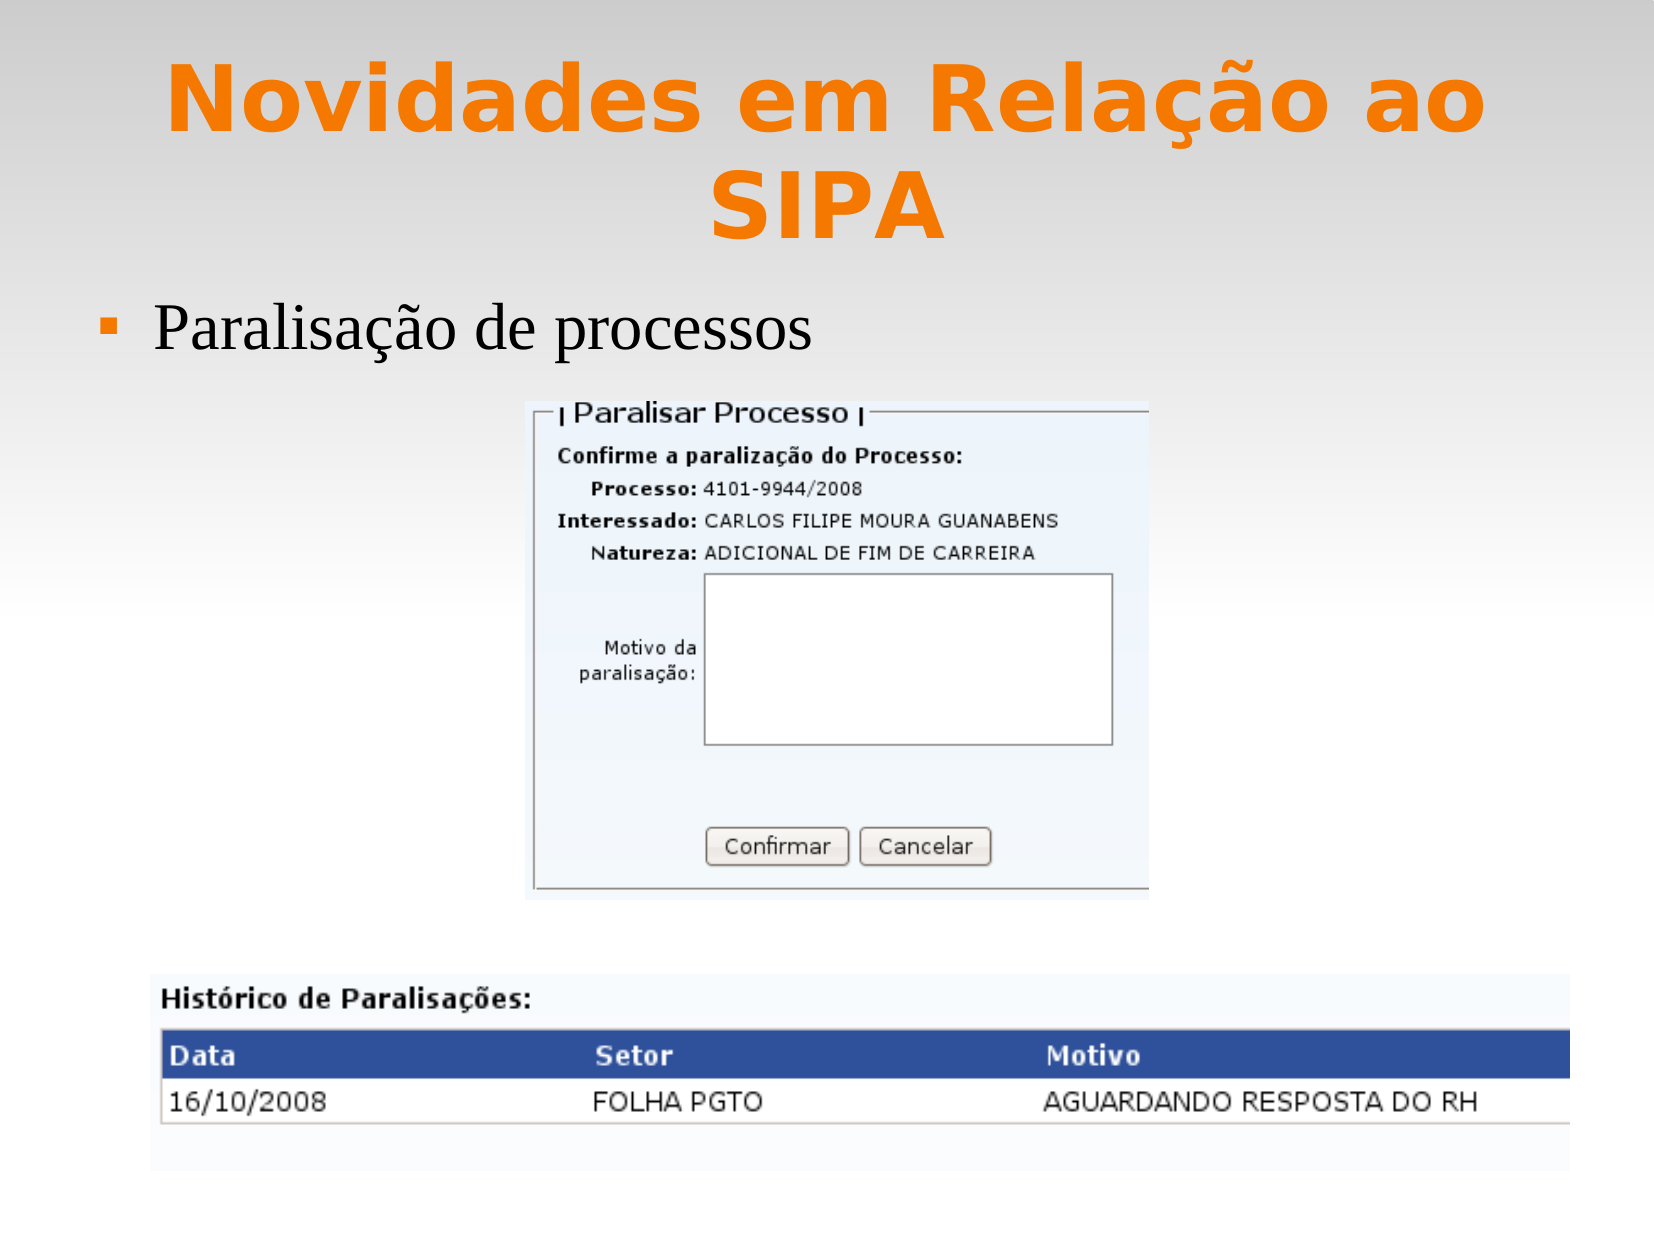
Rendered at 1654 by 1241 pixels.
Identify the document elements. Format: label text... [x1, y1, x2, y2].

list Paralisação de processos [82, 290, 1571, 1109]
picture [150, 974, 1570, 1171]
picture [525, 401, 1149, 901]
title Novidades em Relação ao SIPA [82, 45, 1571, 261]
